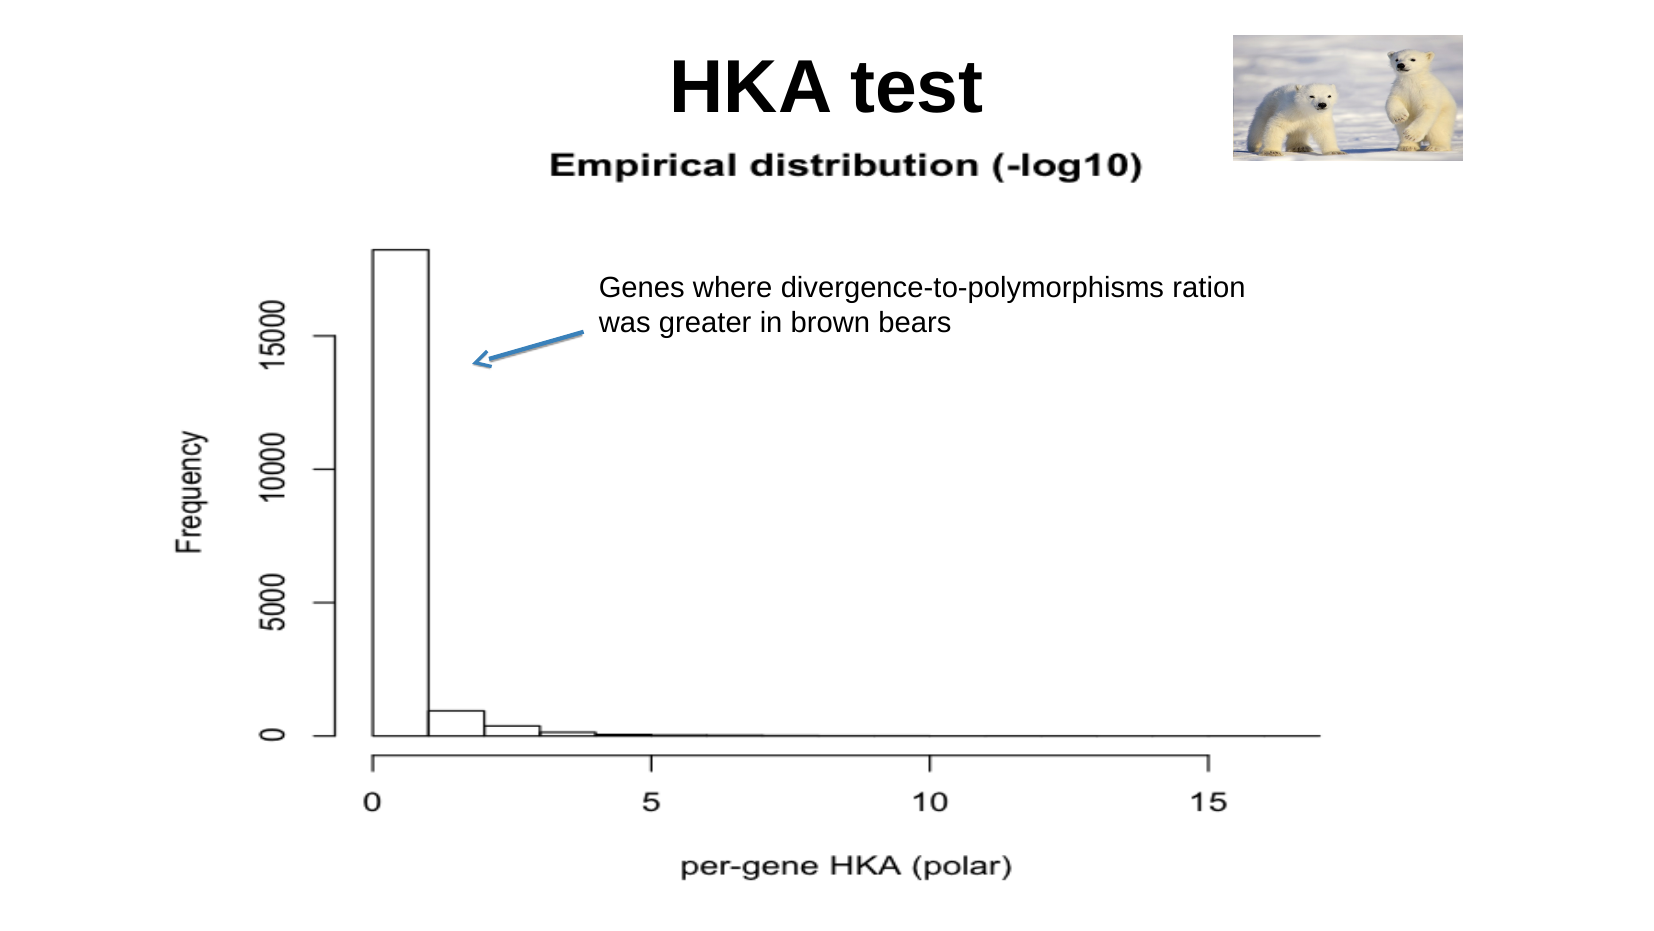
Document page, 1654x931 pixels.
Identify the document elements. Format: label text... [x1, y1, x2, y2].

title HKA test [82, 5, 1571, 161]
picture [167, 35, 1463, 901]
text_box Genes where divergence-to-polymorphisms ration was greater in brown bears [583, 260, 1313, 346]
